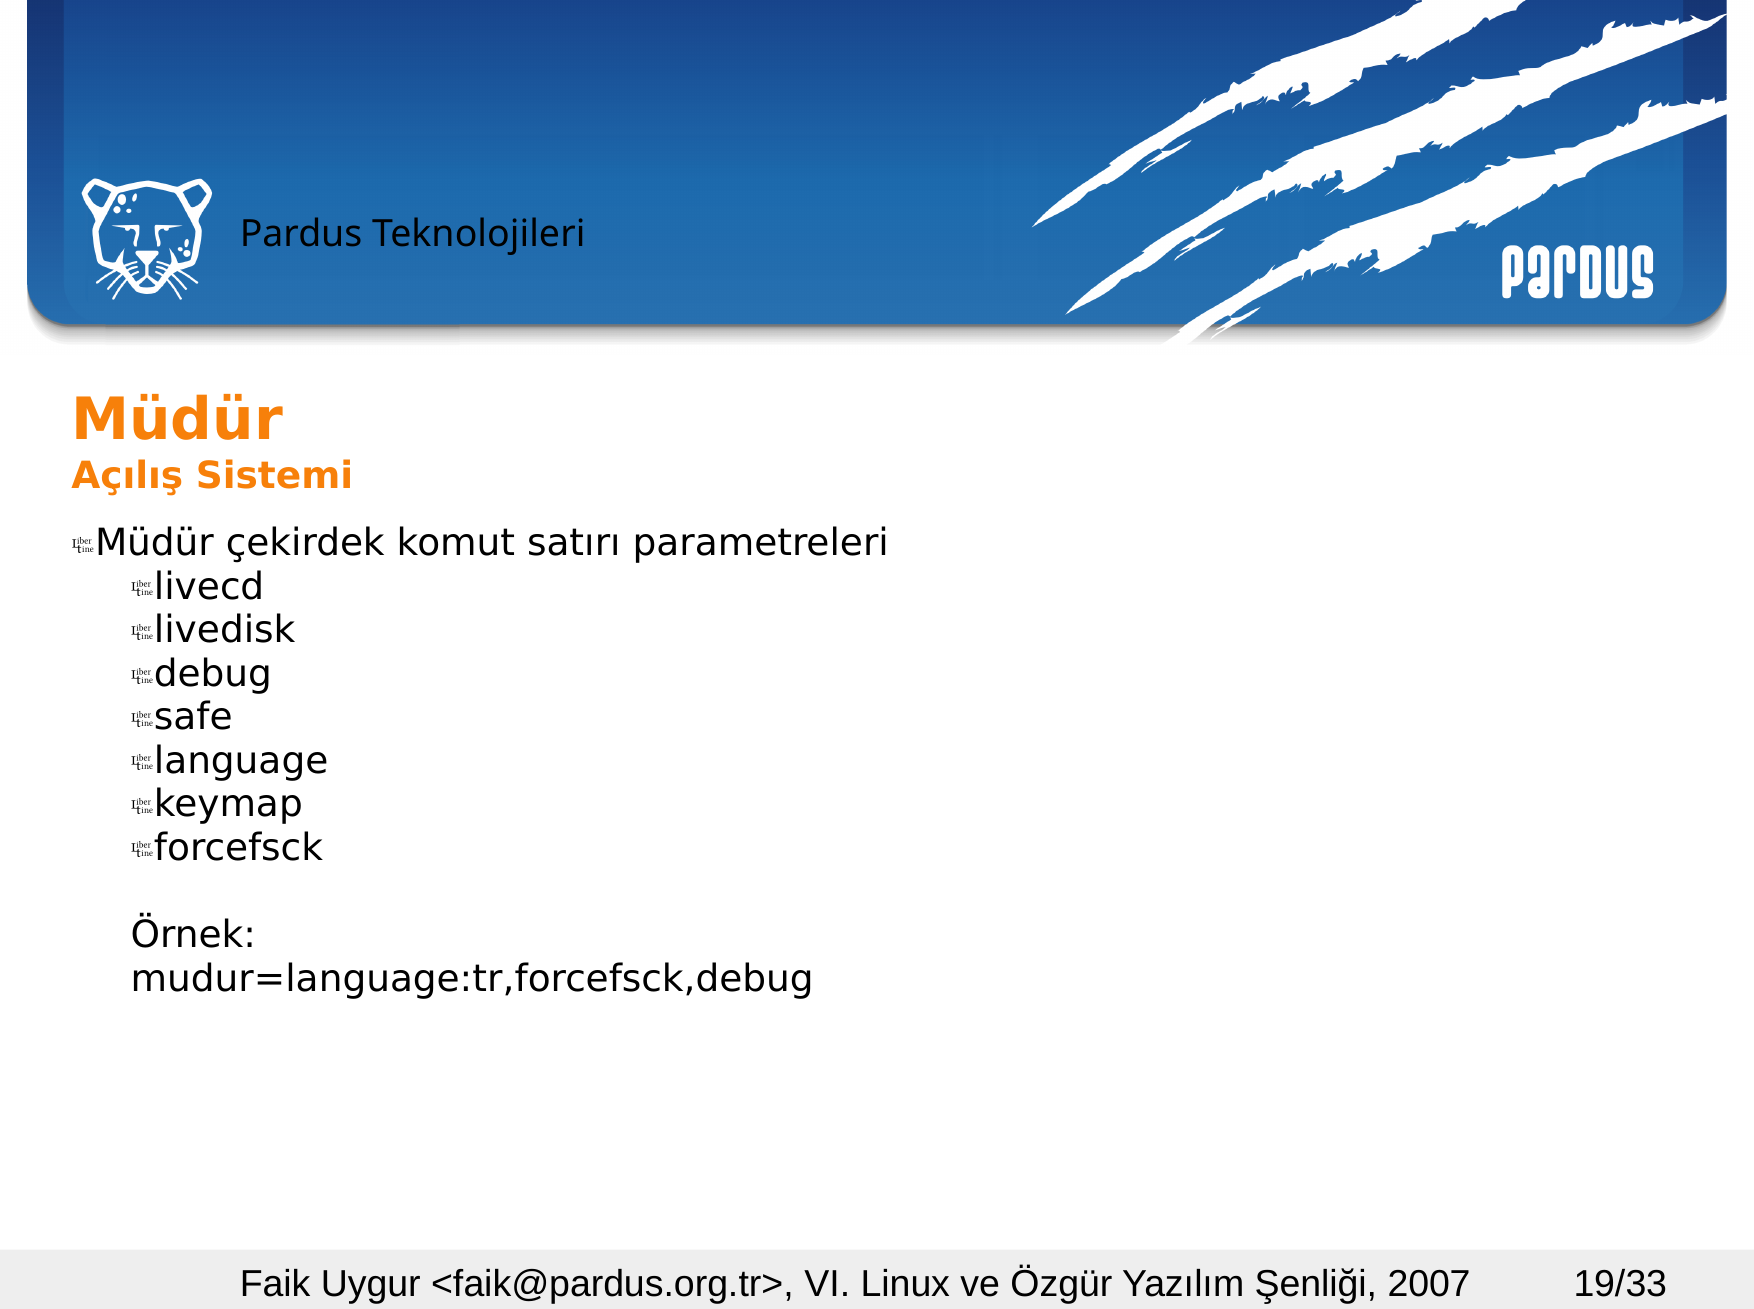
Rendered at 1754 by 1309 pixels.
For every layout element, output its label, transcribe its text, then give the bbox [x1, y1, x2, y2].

picture [0, 0, 1753, 355]
text_box Müdür Açılış Sistemi Müdür çekirdek komut satırı parametreleri livecd livedisk debug safe language keymap forcefsck Örnek: mudur=language:tr,forcefsck,debug [56, 378, 1680, 1008]
